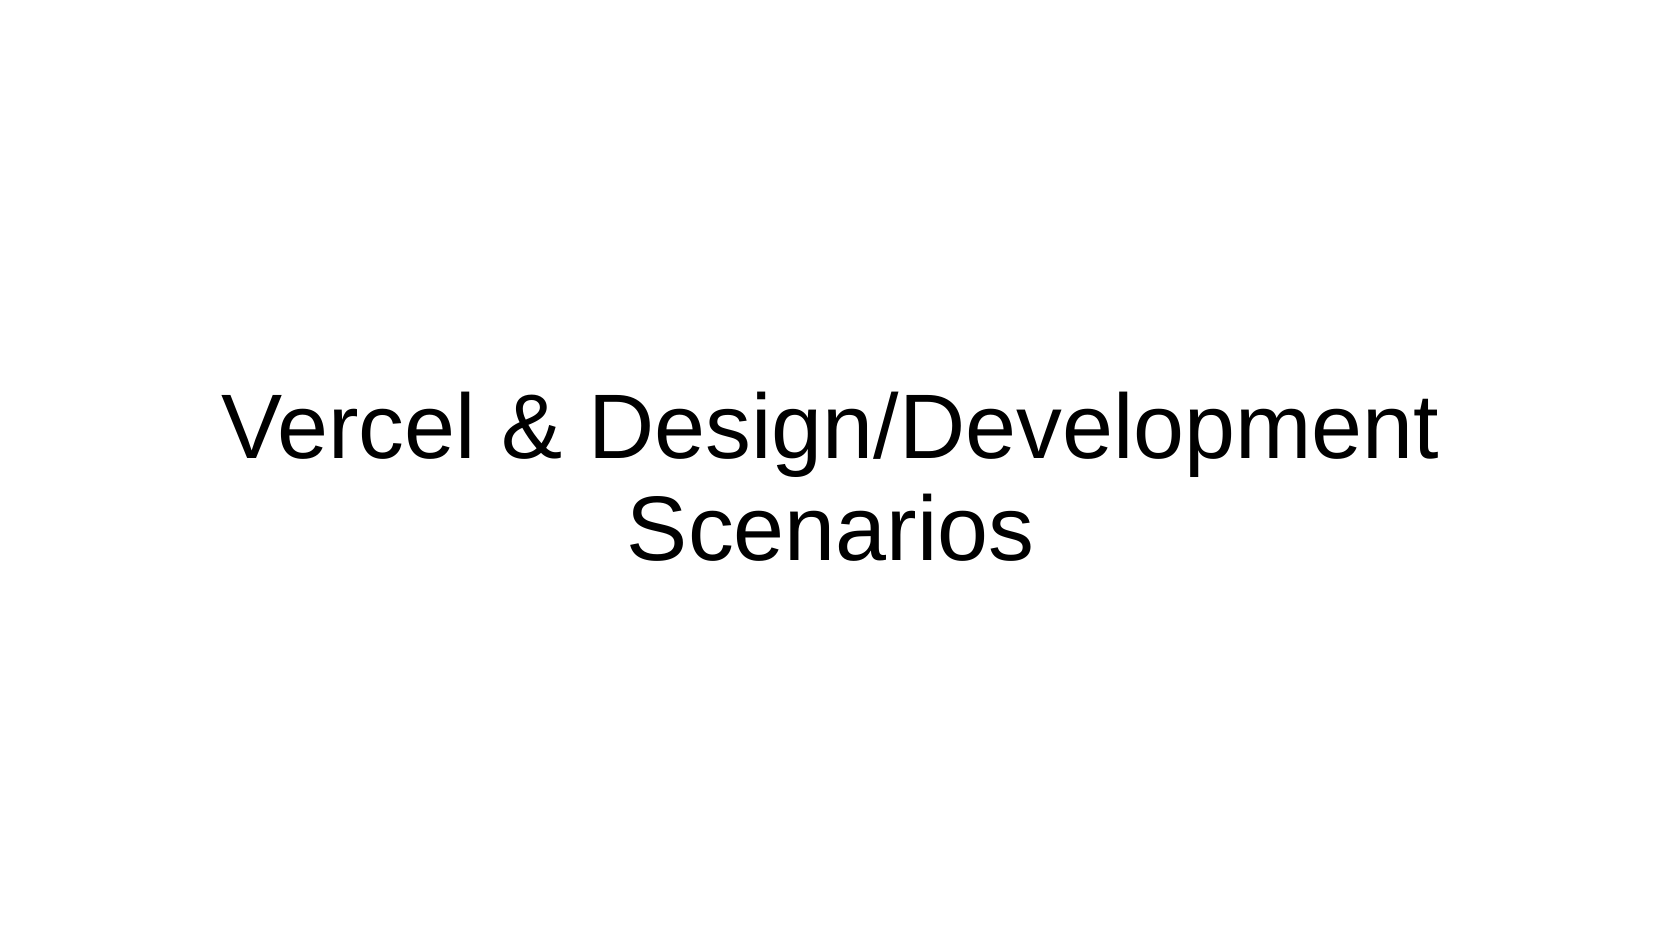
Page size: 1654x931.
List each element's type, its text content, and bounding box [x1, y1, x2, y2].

title Vercel & Design/Development Scenarios [86, 375, 1576, 581]
